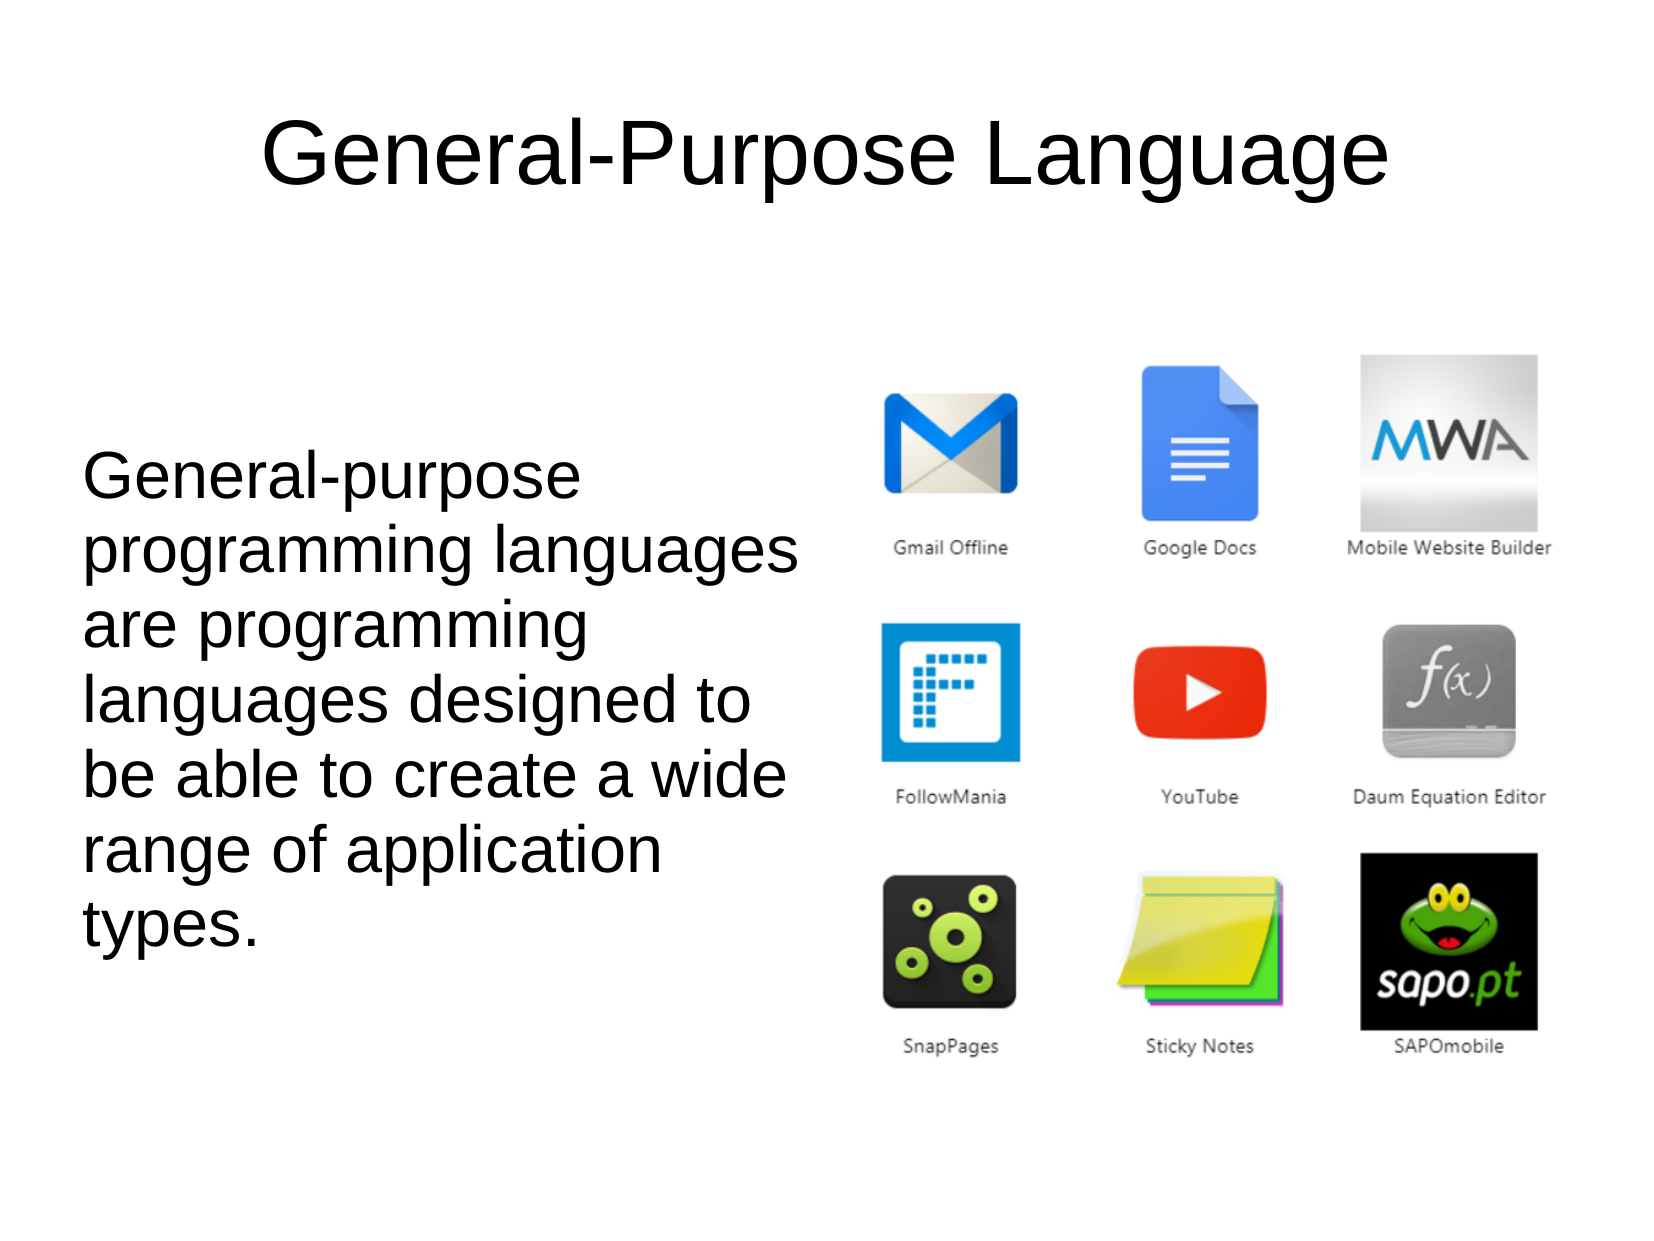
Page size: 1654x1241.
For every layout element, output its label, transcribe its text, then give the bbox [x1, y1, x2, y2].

picture [846, 349, 1560, 1071]
subtitle General-purpose programming languages are programming languages designed to be able to create a wide range of application types. [82, 290, 1571, 1109]
title General-Purpose Language [82, 49, 1571, 257]
